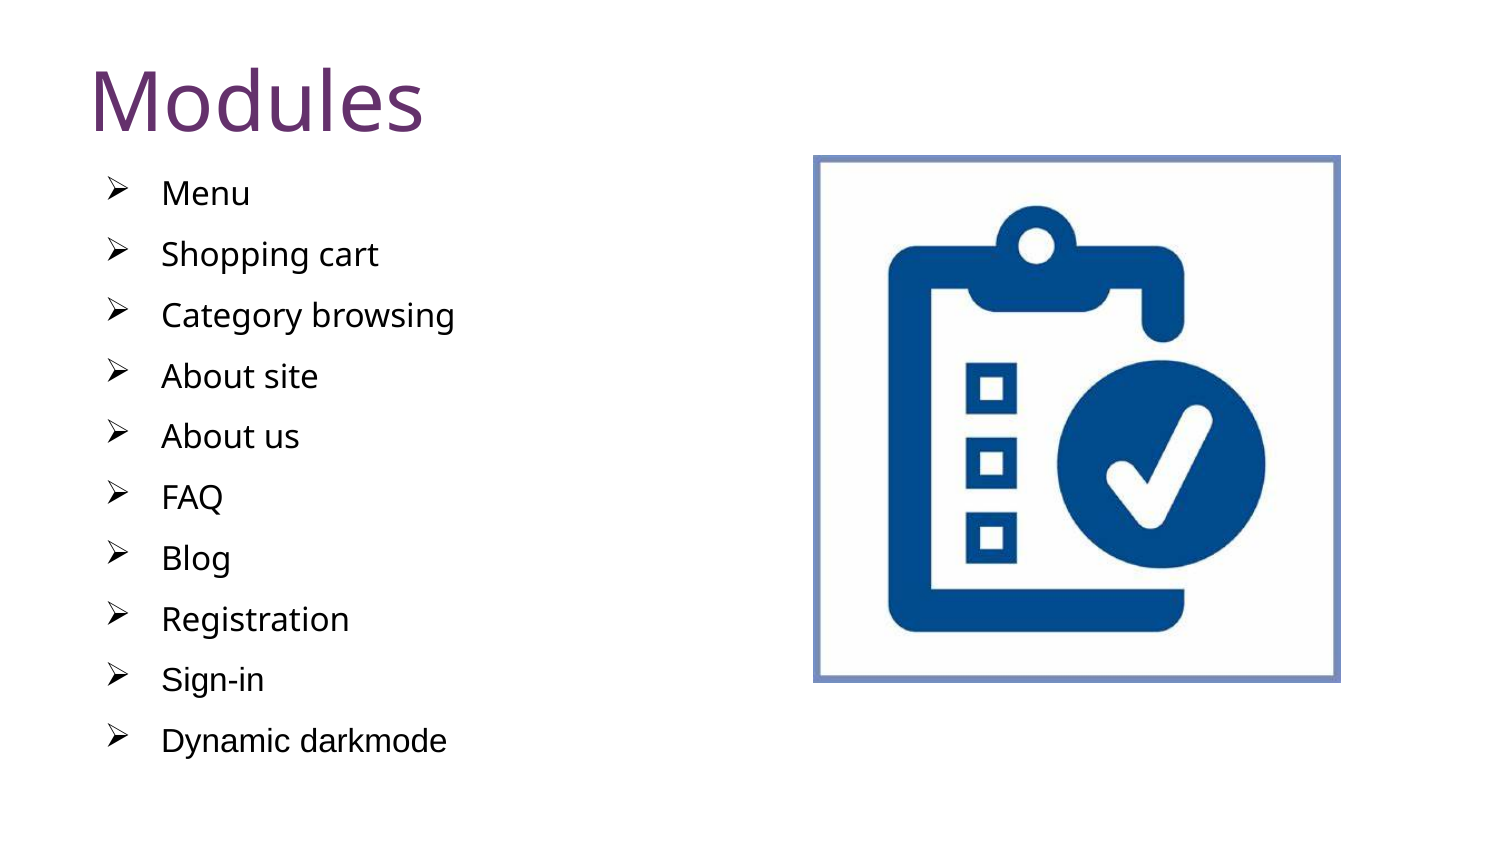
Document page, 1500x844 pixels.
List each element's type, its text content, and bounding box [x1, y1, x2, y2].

title Modules [88, 59, 1356, 138]
list Menu Shopping cart Category browsing About site About us FAQ Blog Registration Sign-in Dynamic darkmode [86, 157, 1353, 757]
picture [813, 155, 1341, 683]
